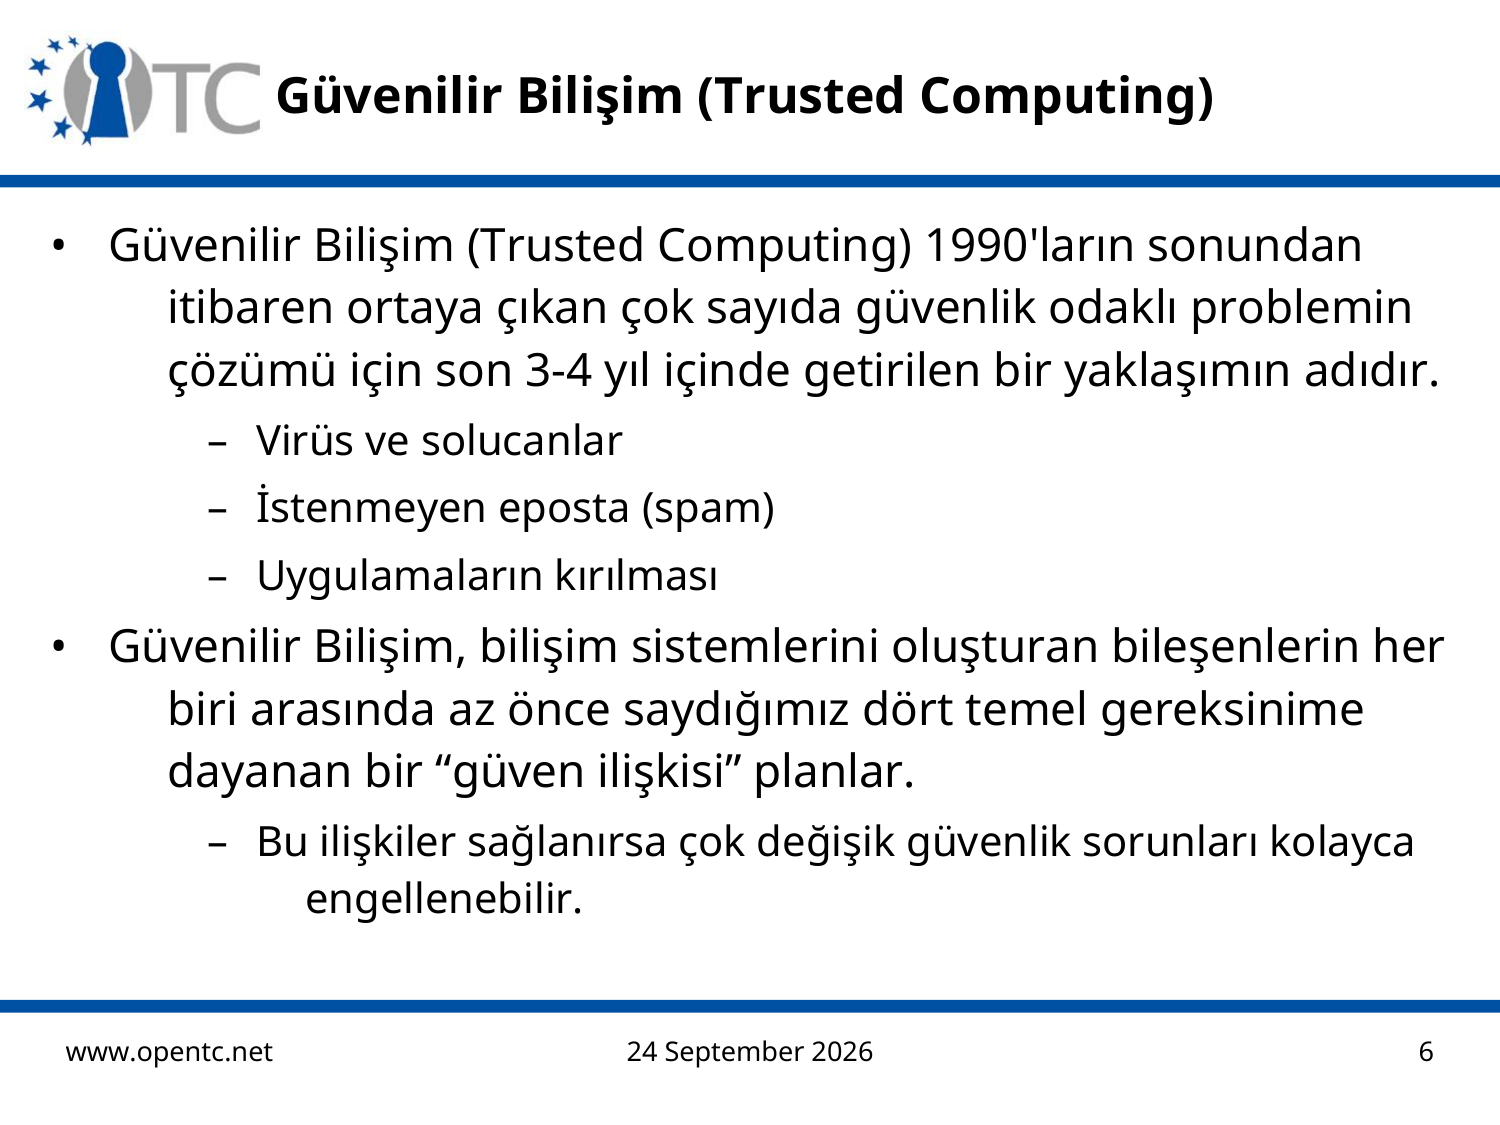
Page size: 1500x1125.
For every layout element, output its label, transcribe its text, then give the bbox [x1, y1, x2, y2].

list Güvenilir Bilişim (Trusted Computing) 1990'ların sonundan itibaren ortaya çıkan çok sayıda güvenlik odaklı problemin çözümü için son 3-4 yıl içinde getirilen bir yaklaşımın adıdır. Virüs ve solucanlar İstenmeyen eposta (spam) Uygulamaların kırılması Güvenilir Bilişim, bilişim sistemlerini oluşturan bileşenlerin her biri arasında az önce saydığımız dört temel gereksinime dayanan bir “güven ilişkisi” planlar. Bu ilişkiler sağlanırsa çok değişik güvenlik sorunları kolayca engellenebilir. [50, 212, 1450, 888]
title Güvenilir Bilişim (Trusted Computing) [275, 7, 1450, 181]
picture [24, 30, 263, 150]
